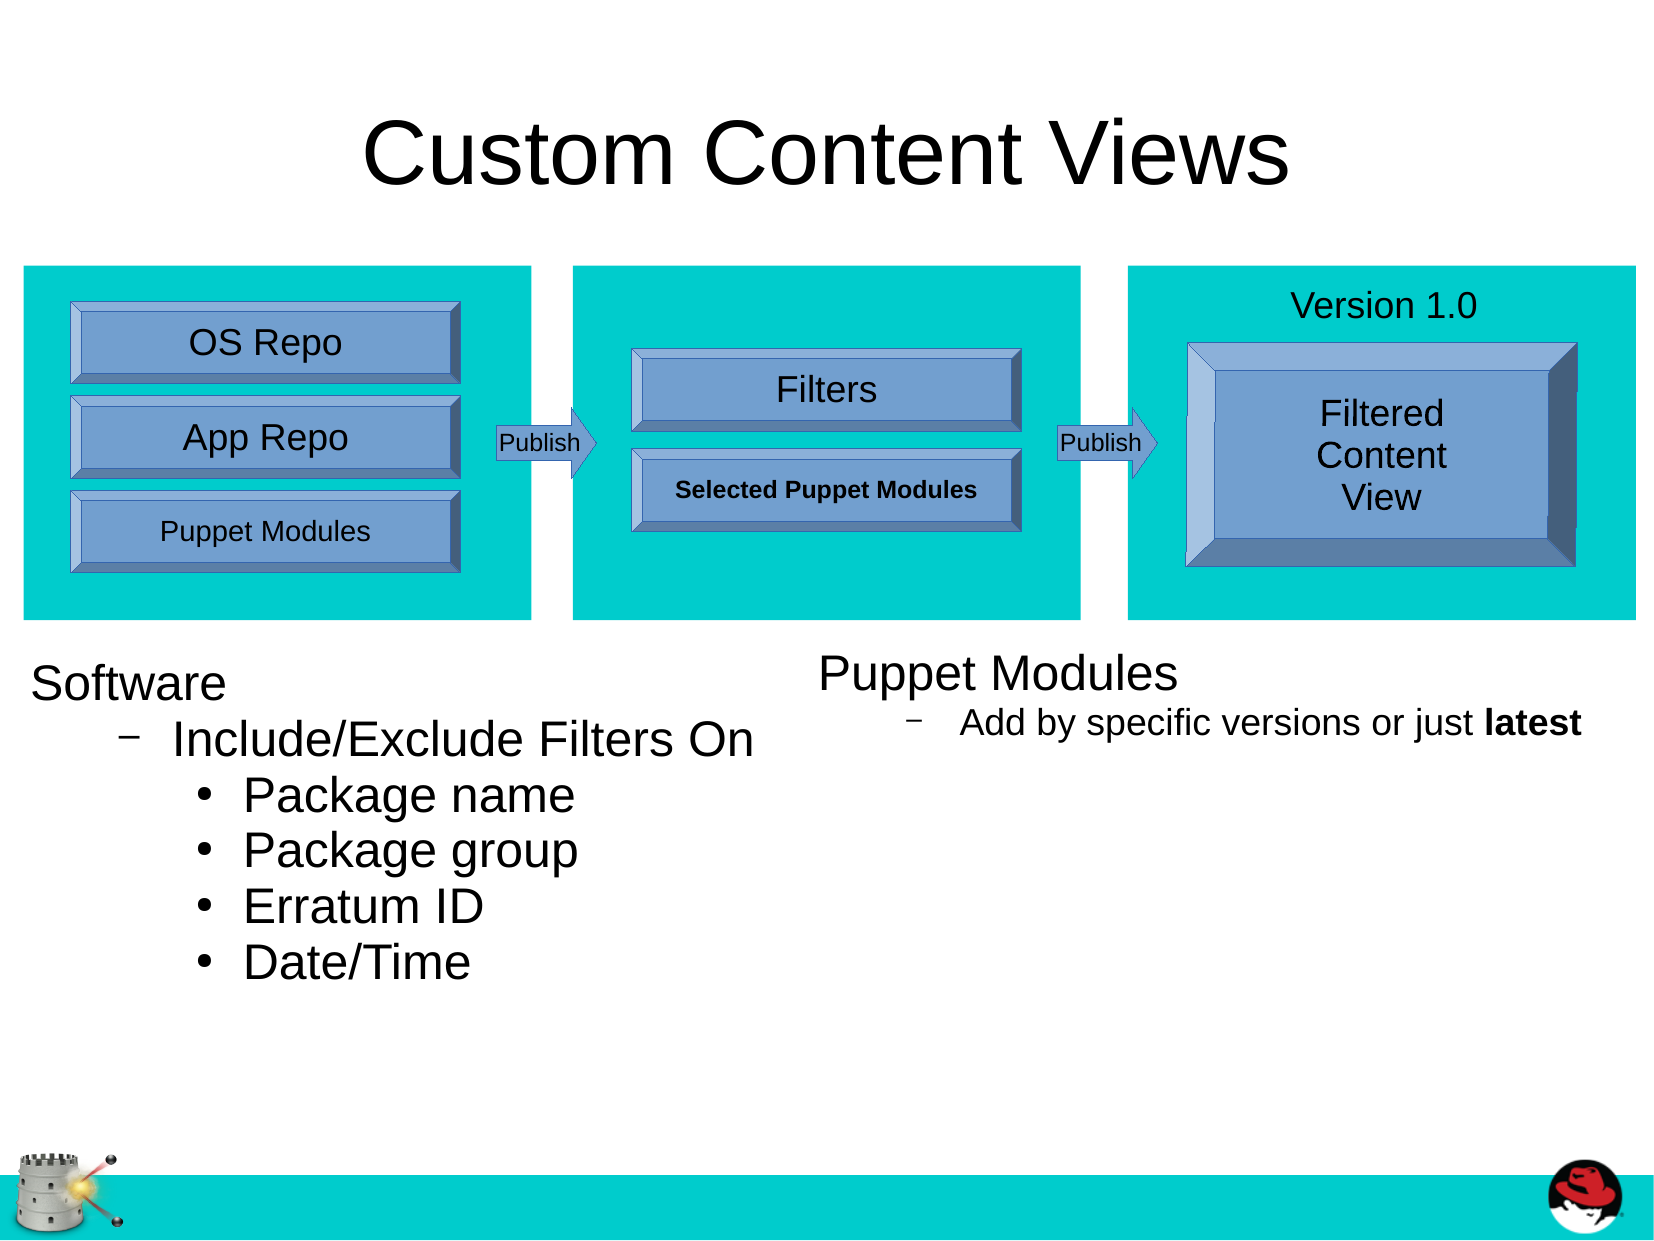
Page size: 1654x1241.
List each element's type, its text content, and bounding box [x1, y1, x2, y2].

text_box Version 1.0 [1275, 277, 1493, 335]
text_box Puppet Modules Add by specific versions or just latest [803, 637, 1642, 887]
title Custom Content Views [82, 49, 1571, 257]
text_box Version 2 [633, 348, 1021, 359]
text_box [572, 265, 1081, 621]
text_box Version 2 [72, 490, 459, 501]
text_box Production [72, 301, 459, 312]
text_box Development [633, 448, 1021, 460]
text_box Puppet Modules [82, 501, 450, 562]
text_box [23, 265, 532, 621]
text_box [1127, 265, 1636, 621]
text_box Software Include/Exclude Filters On Package name Package group Erratum ID Date/Time [15, 647, 869, 1098]
text_box App Repo [82, 407, 450, 468]
text_box Version 3 [72, 395, 460, 407]
text_box Selected Puppet Modules [643, 460, 1011, 521]
text_box Publish [496, 407, 597, 479]
text_box Publish [1057, 407, 1158, 479]
text_box Filtered Content View [1215, 371, 1549, 538]
picture [1547, 1157, 1630, 1235]
text_box Version 3.1 [1189, 342, 1576, 371]
picture [5, 1138, 130, 1241]
text_box OS Repo [82, 312, 450, 373]
text_box Filters [643, 359, 1011, 420]
